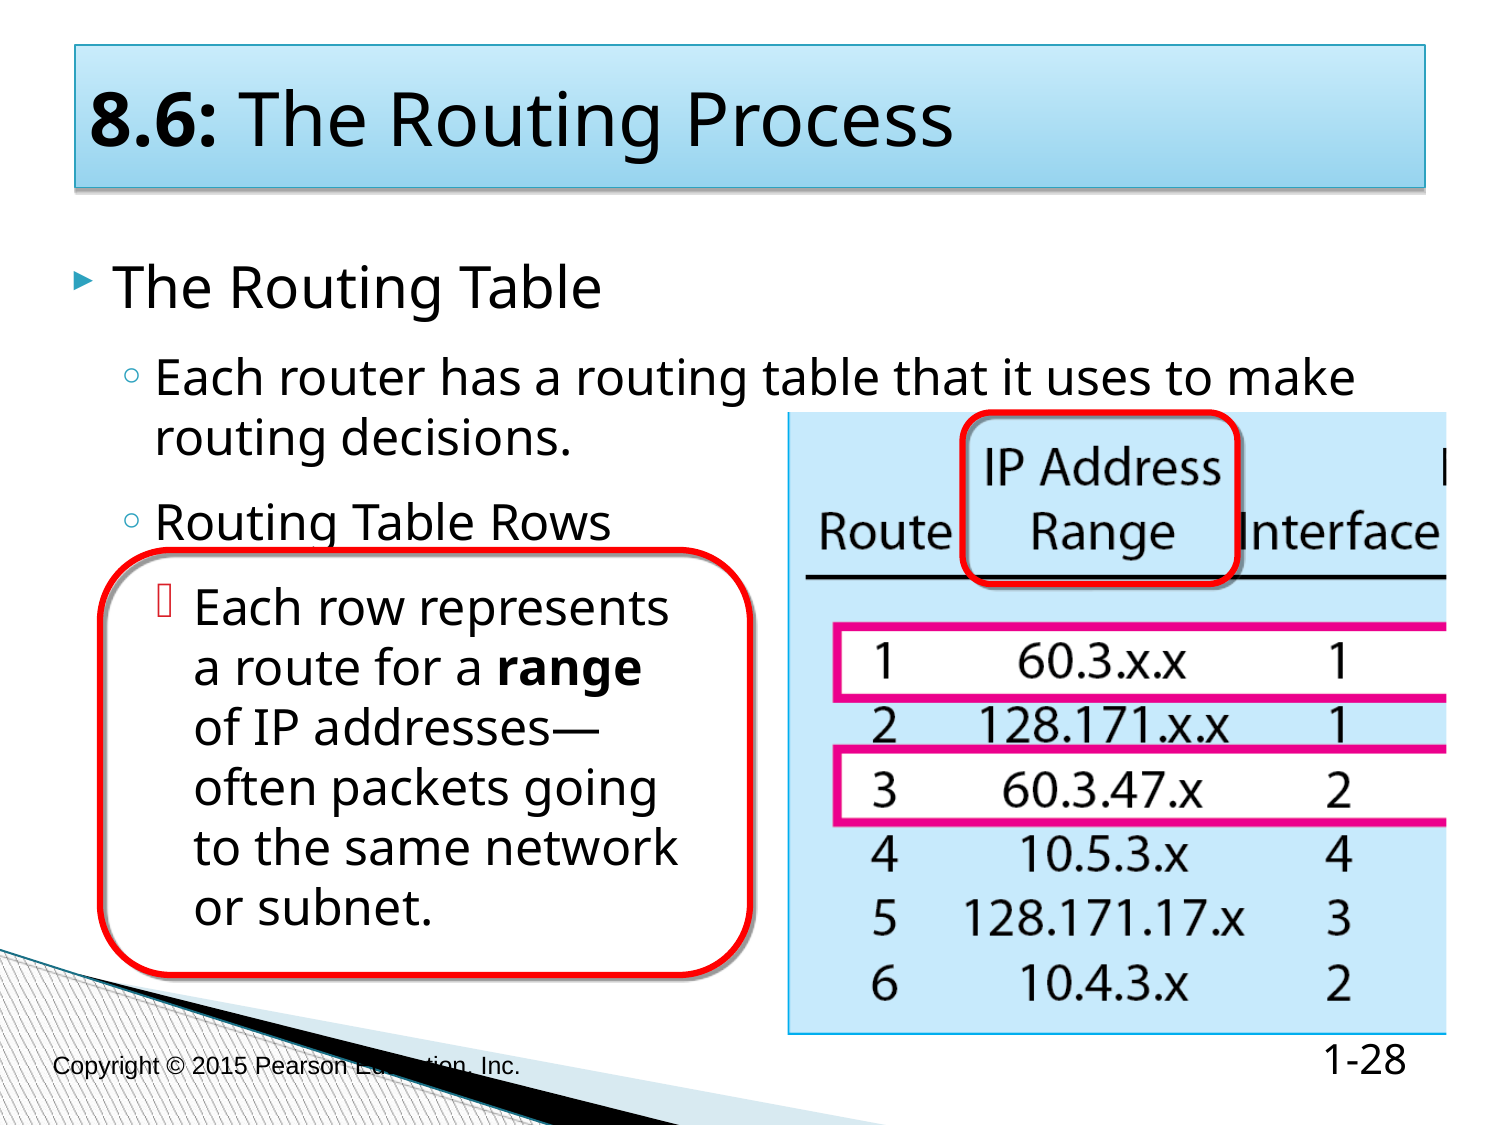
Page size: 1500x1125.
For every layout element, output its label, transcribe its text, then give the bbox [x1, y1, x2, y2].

title 8.6: The Routing Process [75, 45, 1425, 188]
picture [966, 416, 1234, 580]
slide_number 1-<number> [1287, 1037, 1423, 1098]
footer Copyright © 2015 Pearson Education, Inc. [37, 1040, 550, 1088]
list The Routing Table Each router has a routing table that it uses to make routing decisions. Routing Table Rows Each row represents a route for a range of IP addresses— often packets going to the same network or subnet. [37, 242, 1388, 986]
picture [0, 952, 543, 1125]
picture [790, 412, 1447, 1032]
